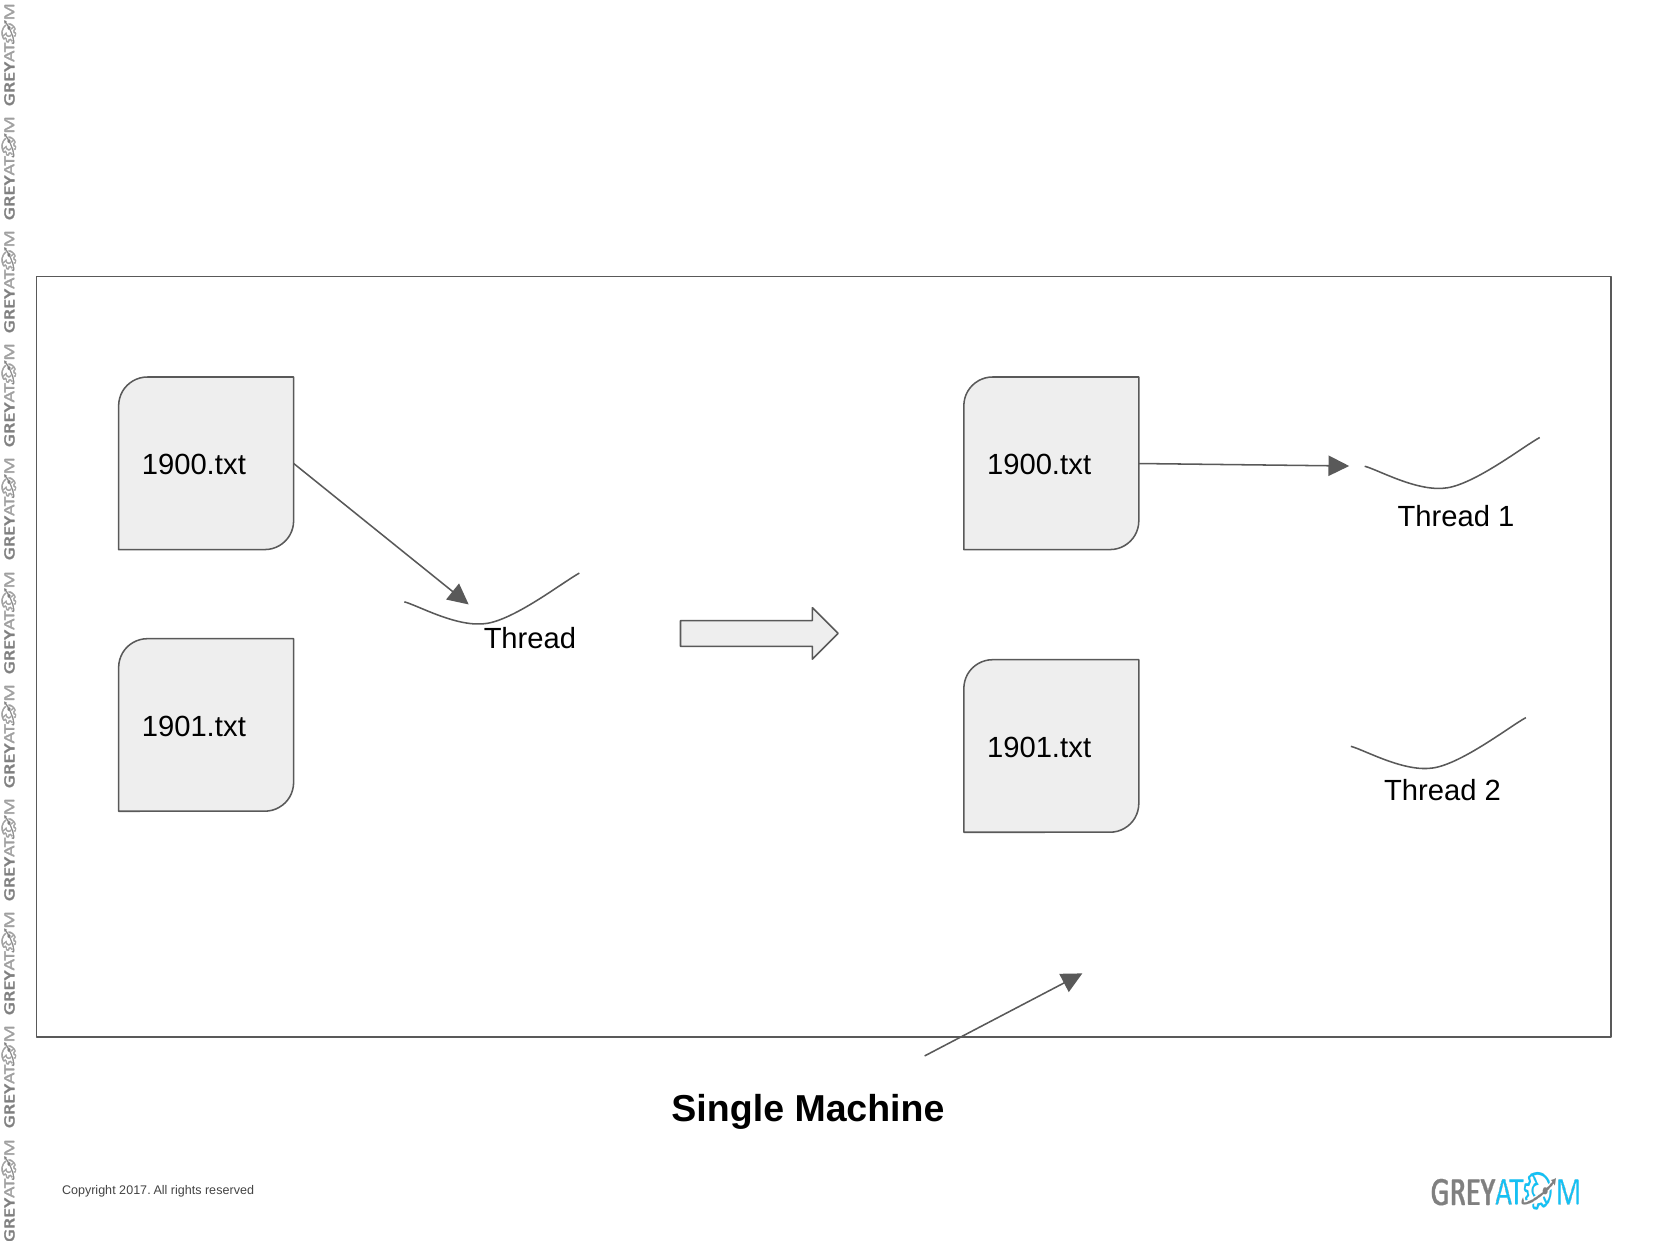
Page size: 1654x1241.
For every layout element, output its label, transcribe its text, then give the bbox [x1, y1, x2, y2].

text_box 1900.txt [963, 377, 1139, 550]
picture [1, 685, 17, 788]
picture [1, 4, 17, 106]
text_box Thread 1 [1383, 481, 1558, 577]
text_box Thread 2 [1369, 755, 1545, 851]
picture [1, 1140, 17, 1241]
picture [1430, 1168, 1581, 1212]
picture [1, 799, 17, 901]
picture [1, 117, 17, 220]
picture [1, 344, 17, 447]
picture [1, 458, 17, 560]
text_box 1901.txt [118, 638, 294, 812]
text_box [680, 607, 839, 660]
picture [1, 1026, 17, 1128]
picture [1, 231, 17, 333]
text_box Thread [468, 604, 608, 700]
text_box Single Machine [656, 1069, 997, 1165]
text_box 1900.txt [118, 377, 294, 550]
picture [1, 912, 17, 1015]
text_box 1901.txt [963, 659, 1139, 833]
picture [1, 572, 17, 674]
